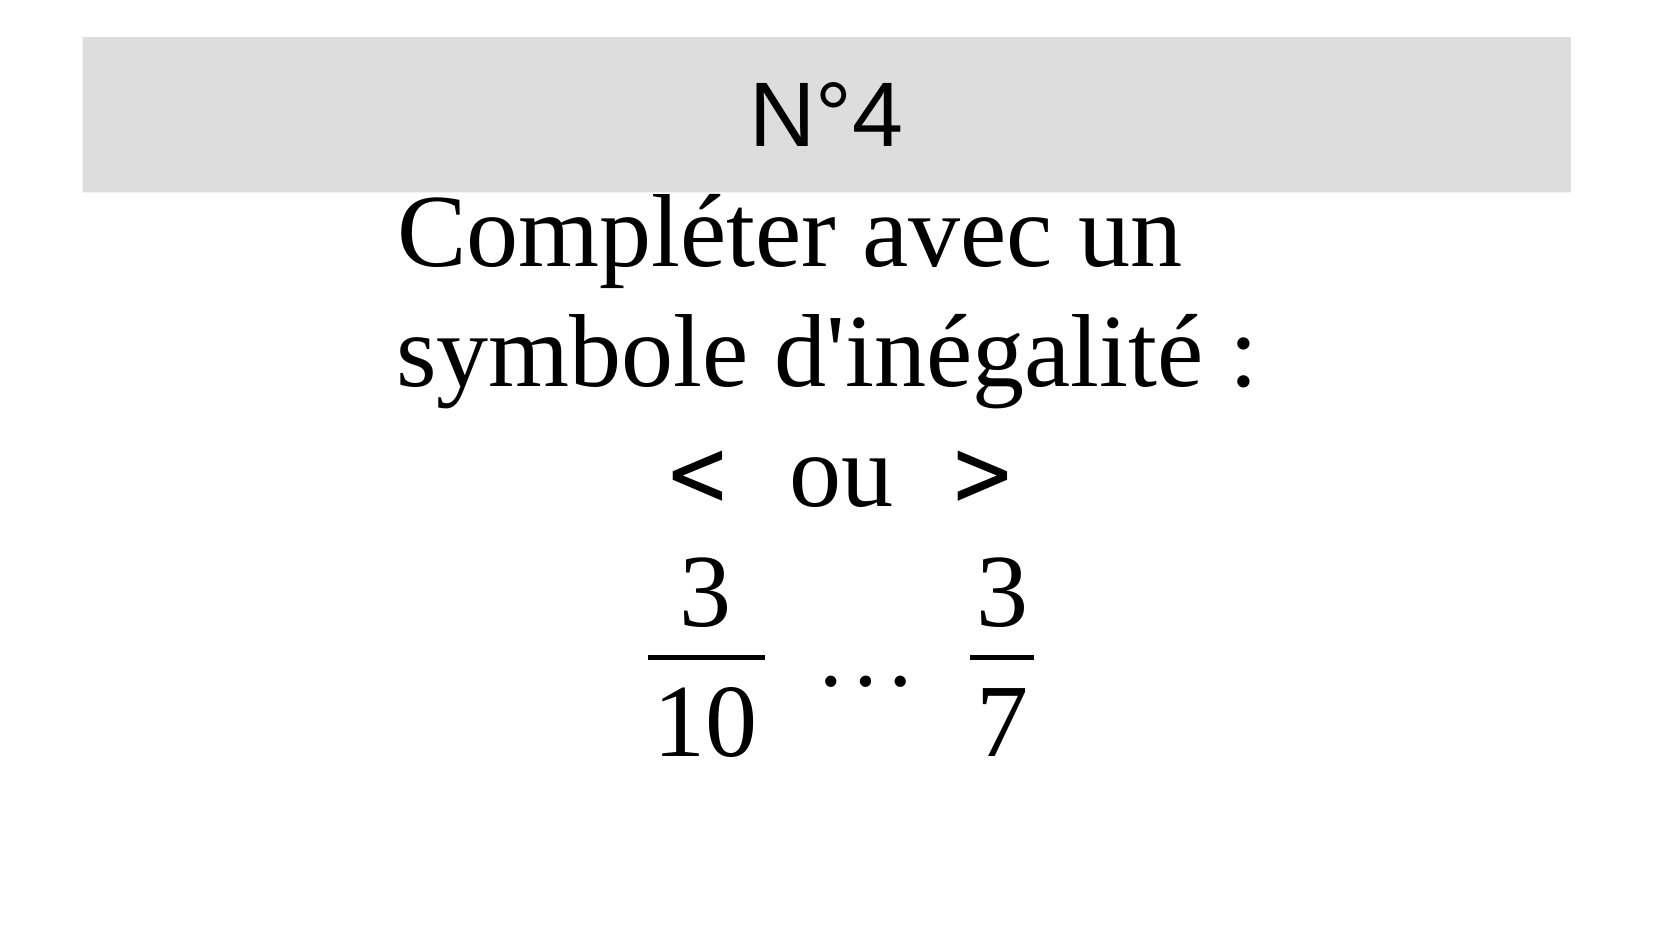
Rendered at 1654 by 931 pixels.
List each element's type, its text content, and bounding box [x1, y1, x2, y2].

title N°4 [82, 37, 1571, 193]
chart [389, 173, 1291, 780]
